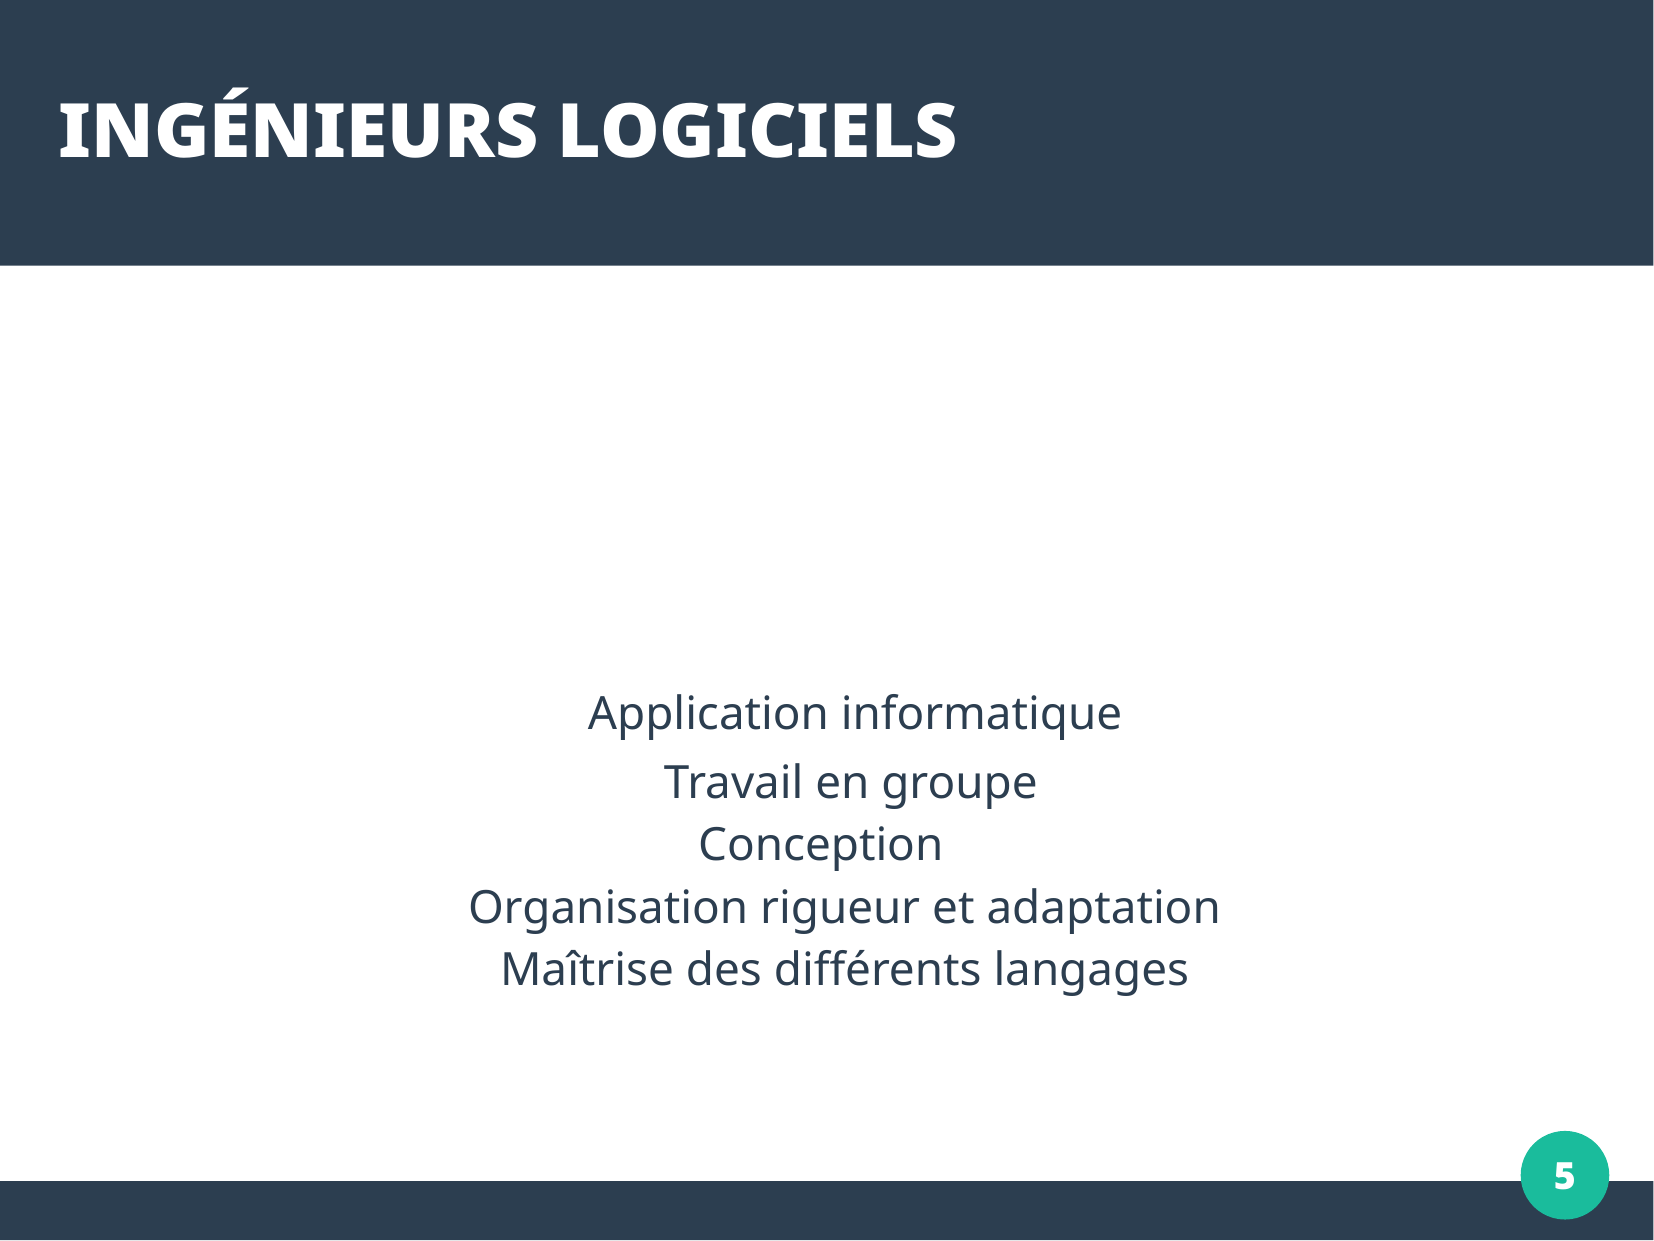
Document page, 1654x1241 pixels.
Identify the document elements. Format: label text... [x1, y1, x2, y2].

title INGÉNIEURS LOGICIELS [59, 49, 1595, 207]
subtitle Application informatique Travail en groupe Conception Organisation rigueur et adaptation Maîtrise des différents langages [59, 324, 1595, 1152]
